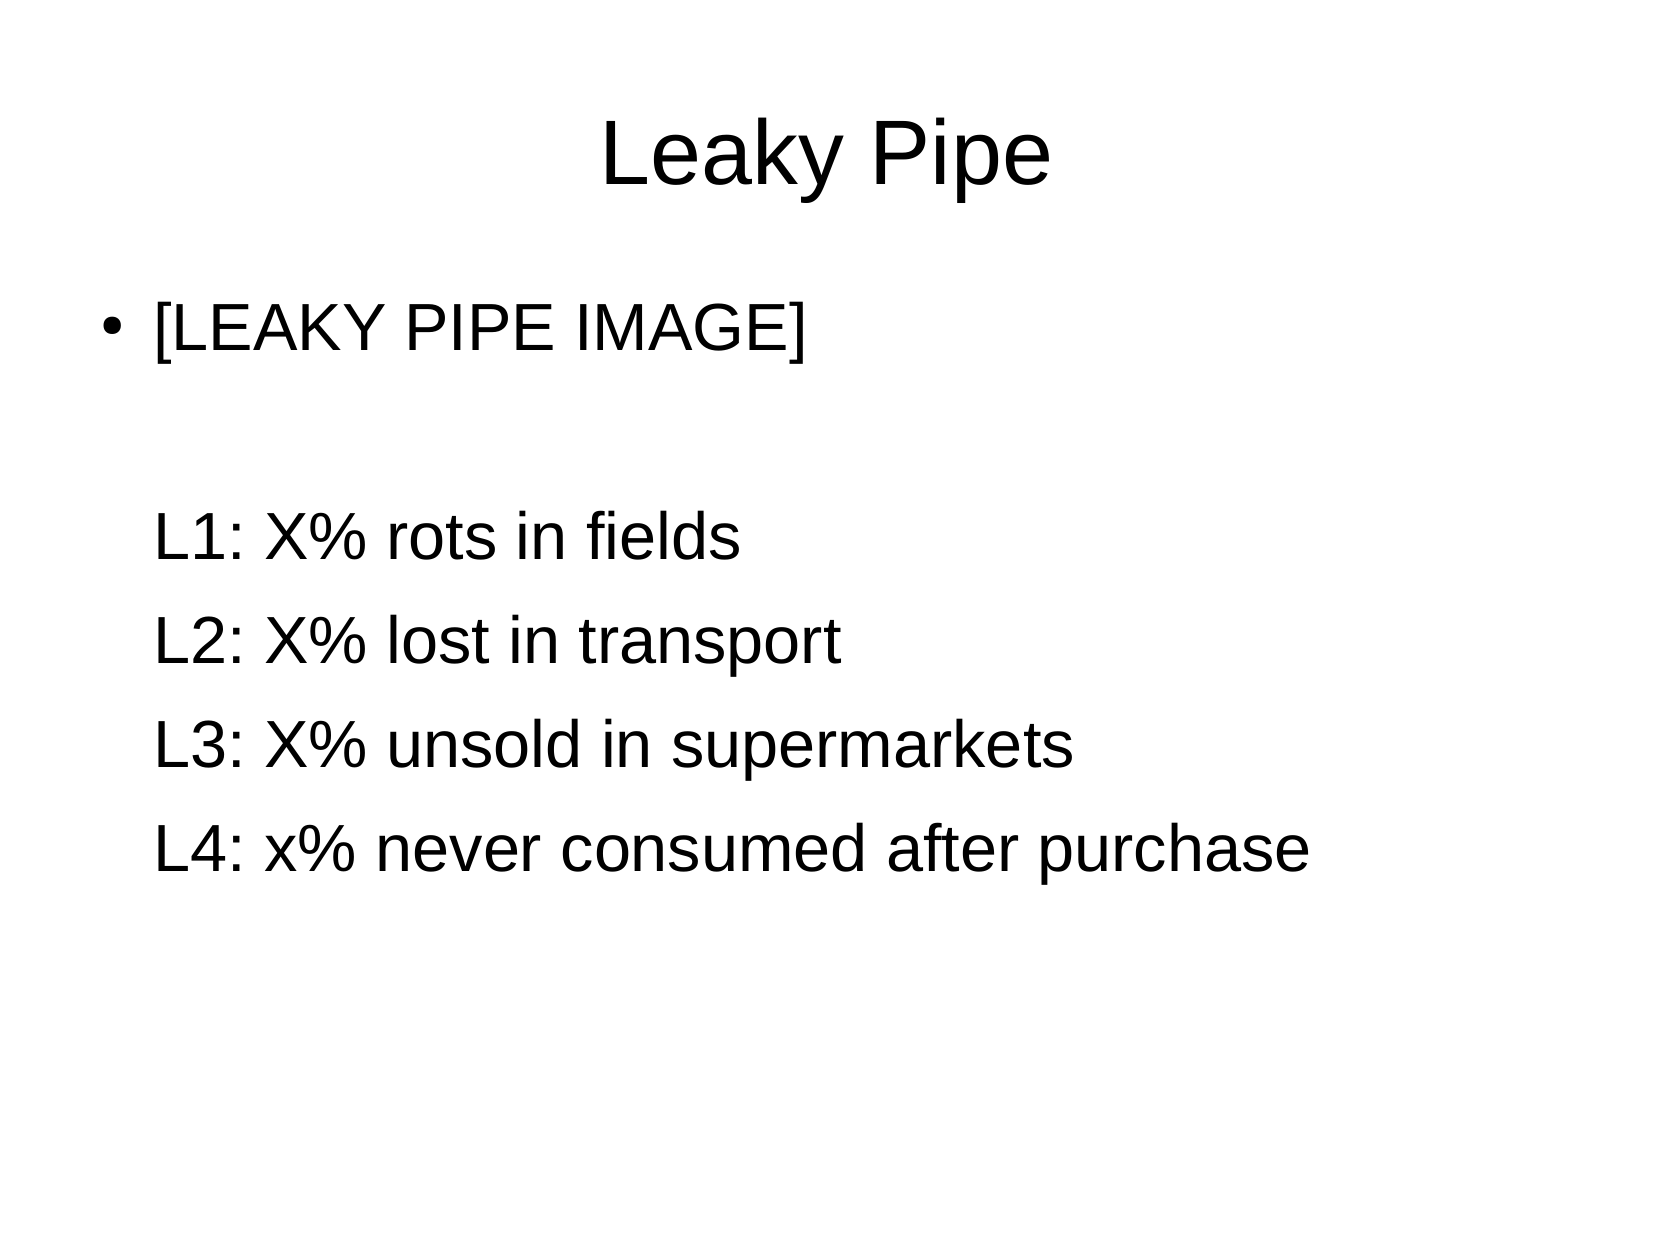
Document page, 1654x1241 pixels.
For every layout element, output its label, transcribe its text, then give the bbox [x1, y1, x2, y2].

list [LEAKY PIPE IMAGE] L1: X% rots in fields L2: X% lost in transport L3: X% unsold in supermarkets L4: x% never consumed after purchase [82, 290, 1571, 1109]
title Leaky Pipe [82, 49, 1571, 257]
